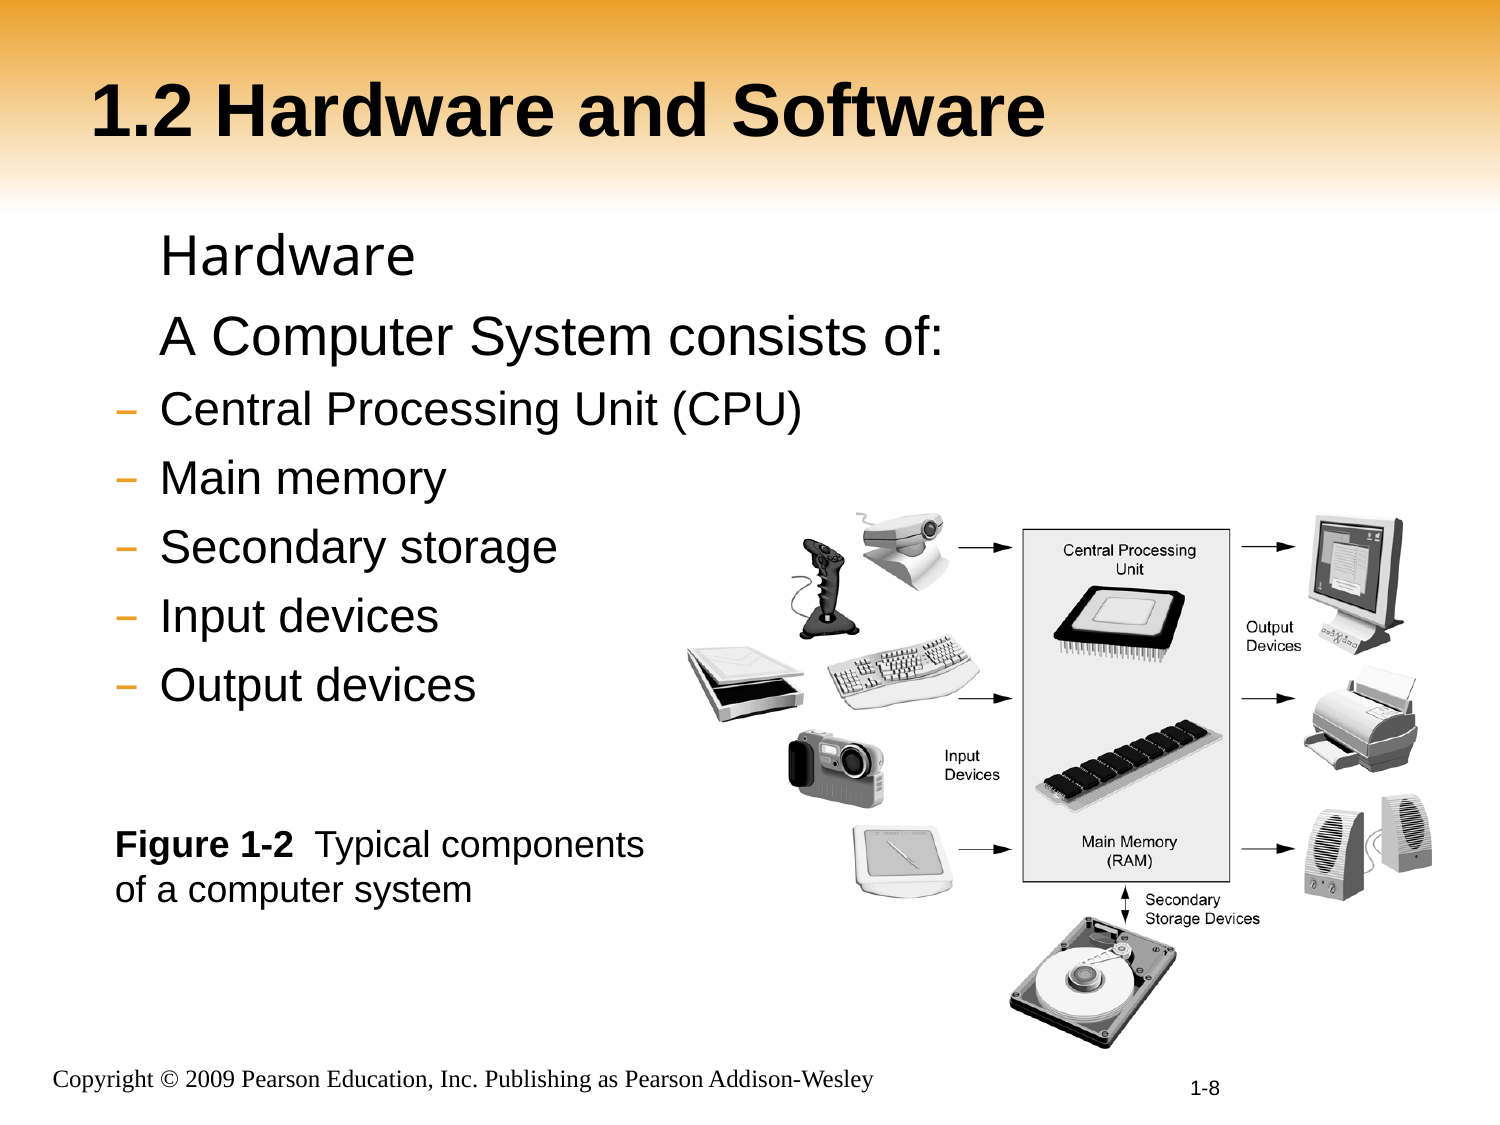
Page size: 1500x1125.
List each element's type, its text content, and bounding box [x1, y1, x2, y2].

title 1.2 Hardware and Software [75, 12, 1438, 201]
list Hardware A Computer System consists of: Central Processing Unit (CPU) Main memory Secondary storage Input devices Output devices [99, 212, 976, 763]
text_box 1- [1175, 1049, 1488, 1125]
text_box Figure 1-2 Typical components of a computer system [99, 812, 687, 918]
picture [687, 512, 1432, 1049]
